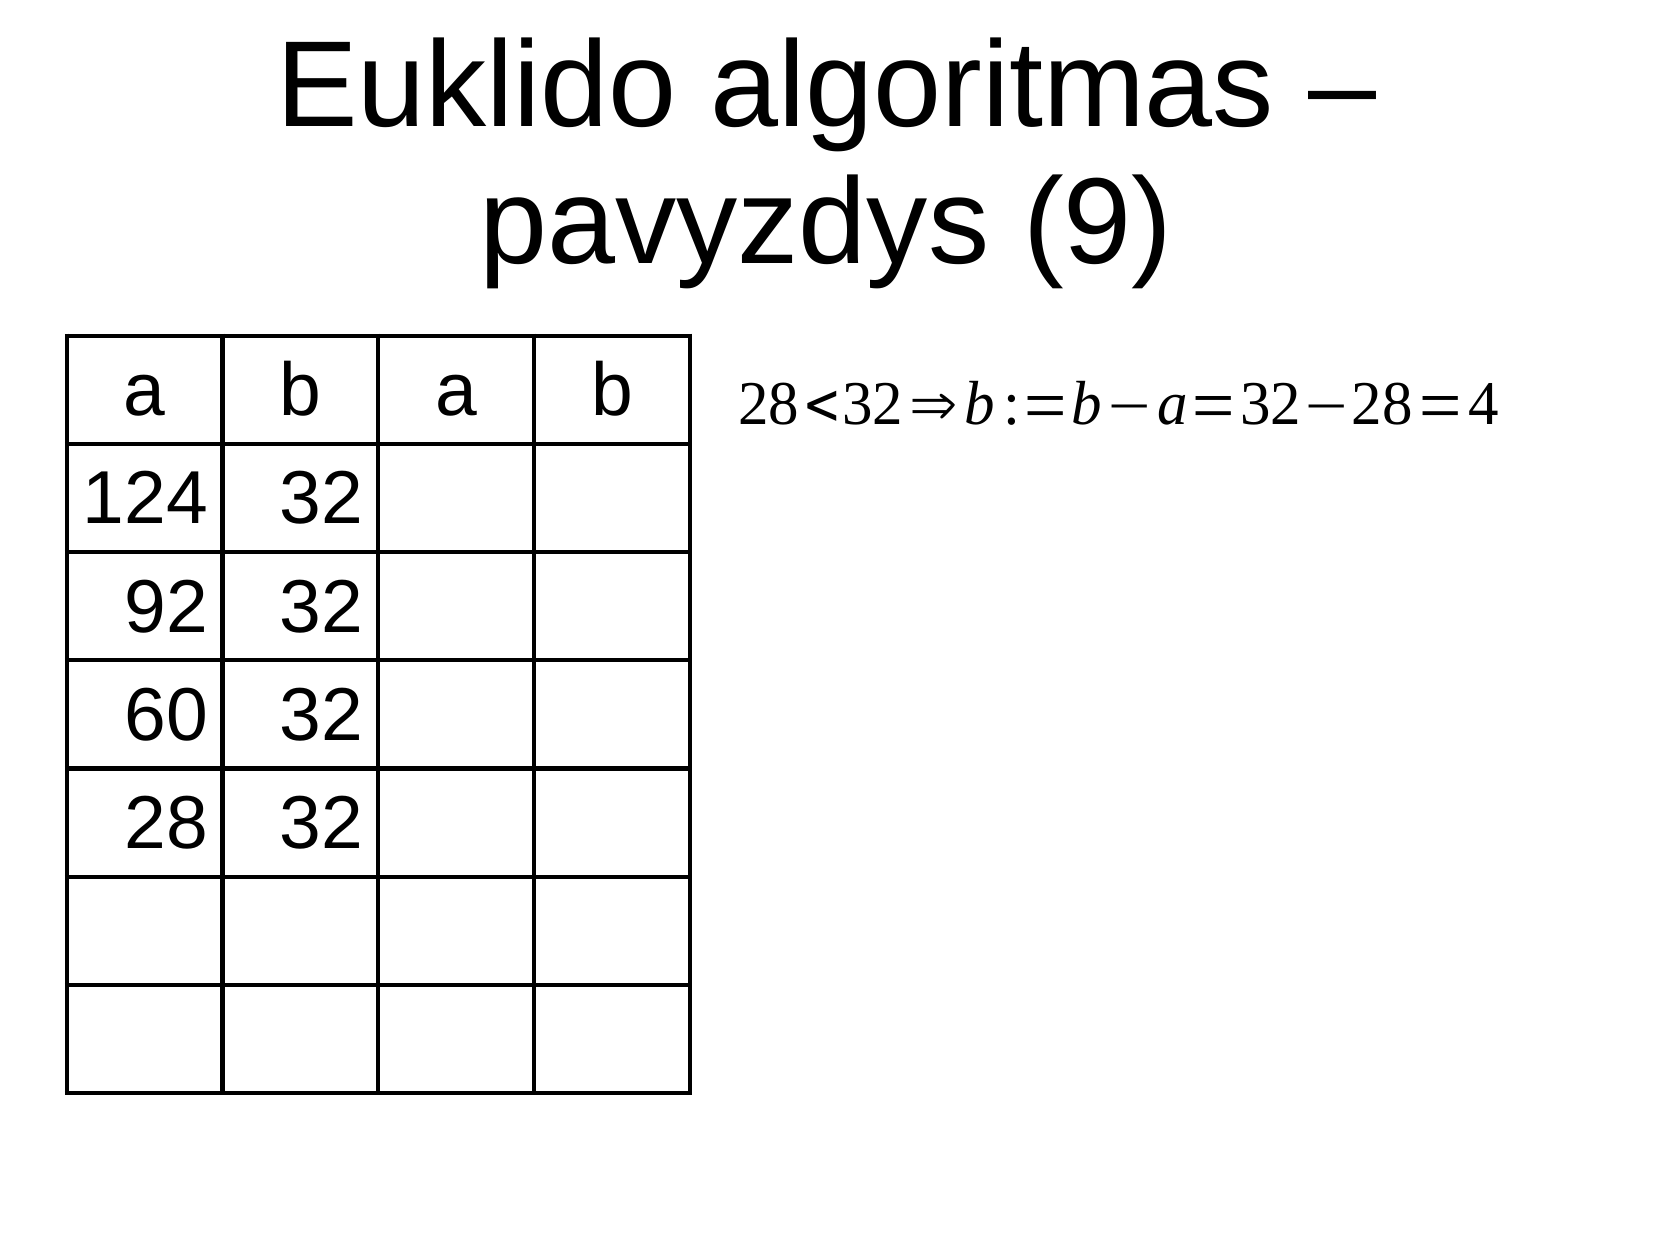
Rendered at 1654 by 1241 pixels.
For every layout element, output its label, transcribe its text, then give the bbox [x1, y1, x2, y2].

table_cell 60 [69, 662, 220, 766]
table_cell [536, 771, 688, 875]
table_cell [69, 879, 220, 983]
table_header a [69, 338, 220, 442]
table_cell [536, 879, 688, 983]
table_cell [380, 554, 532, 658]
table_cell 32 [225, 446, 376, 550]
table_header b [225, 338, 376, 442]
table_cell 124 [69, 446, 220, 550]
title Euklido algoritmas – pavyzdys (9) [82, 16, 1571, 290]
table_cell [380, 879, 532, 983]
table_cell [536, 446, 688, 550]
table_cell [225, 987, 376, 1091]
table_cell [380, 446, 532, 550]
table_cell 28 [69, 771, 220, 875]
table_cell 32 [225, 662, 376, 766]
chart [732, 368, 1506, 438]
table_cell 32 [225, 771, 376, 875]
table_cell [225, 879, 376, 983]
table_header b [536, 338, 688, 442]
table_cell [380, 771, 532, 875]
table_cell [536, 662, 688, 766]
table_cell 32 [225, 554, 376, 658]
table_cell [69, 987, 220, 1091]
table_header a [380, 338, 532, 442]
table_cell [380, 662, 532, 766]
table_cell [380, 987, 532, 1091]
table_cell 92 [69, 554, 220, 658]
table_cell [536, 987, 688, 1091]
table_cell [536, 554, 688, 658]
